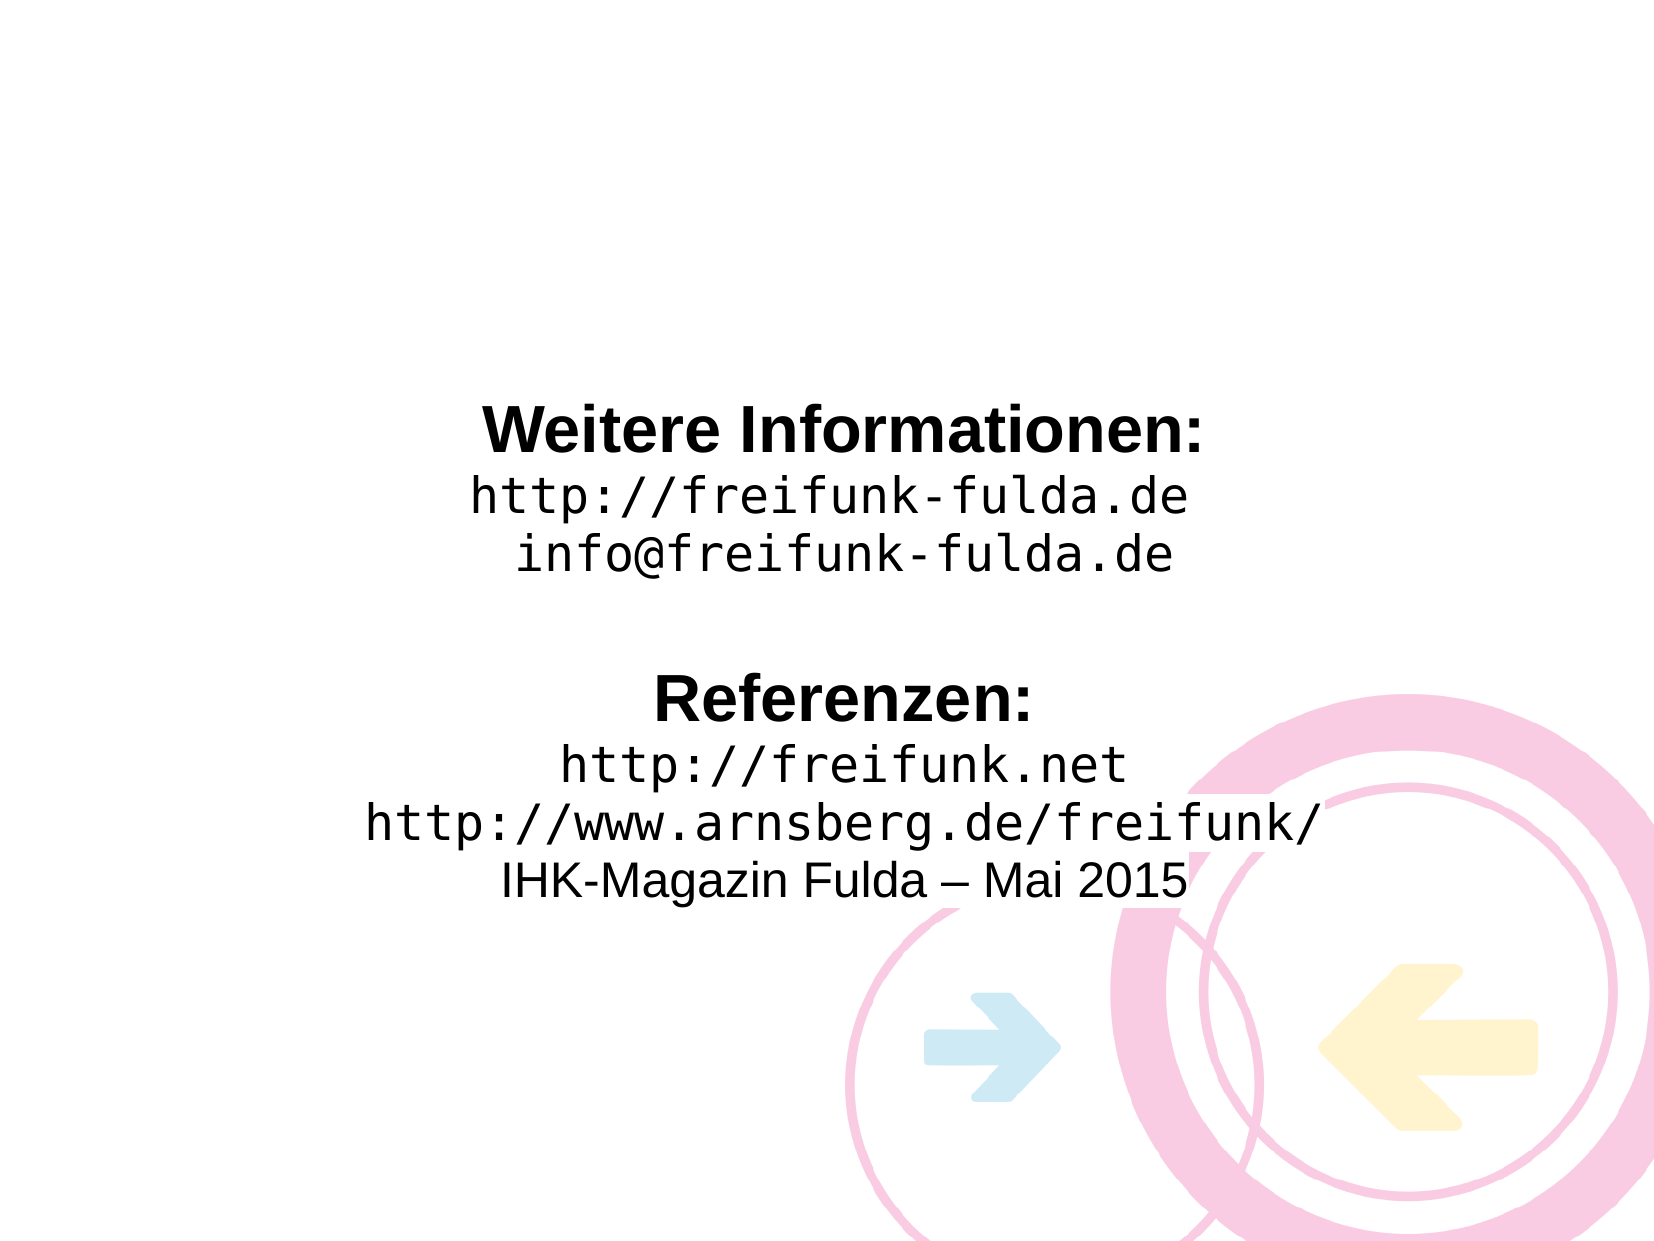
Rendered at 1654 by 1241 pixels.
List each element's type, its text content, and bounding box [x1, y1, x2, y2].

picture [845, 694, 1654, 1241]
subtitle Weitere Informationen: http://freifunk-fulda.de info@freifunk-fulda.de Referenzen: http://freifunk.net http://www.arnsberg.de/freifunk/ IHK-Magazin Fulda – Mai 2015 [82, 290, 1571, 1010]
